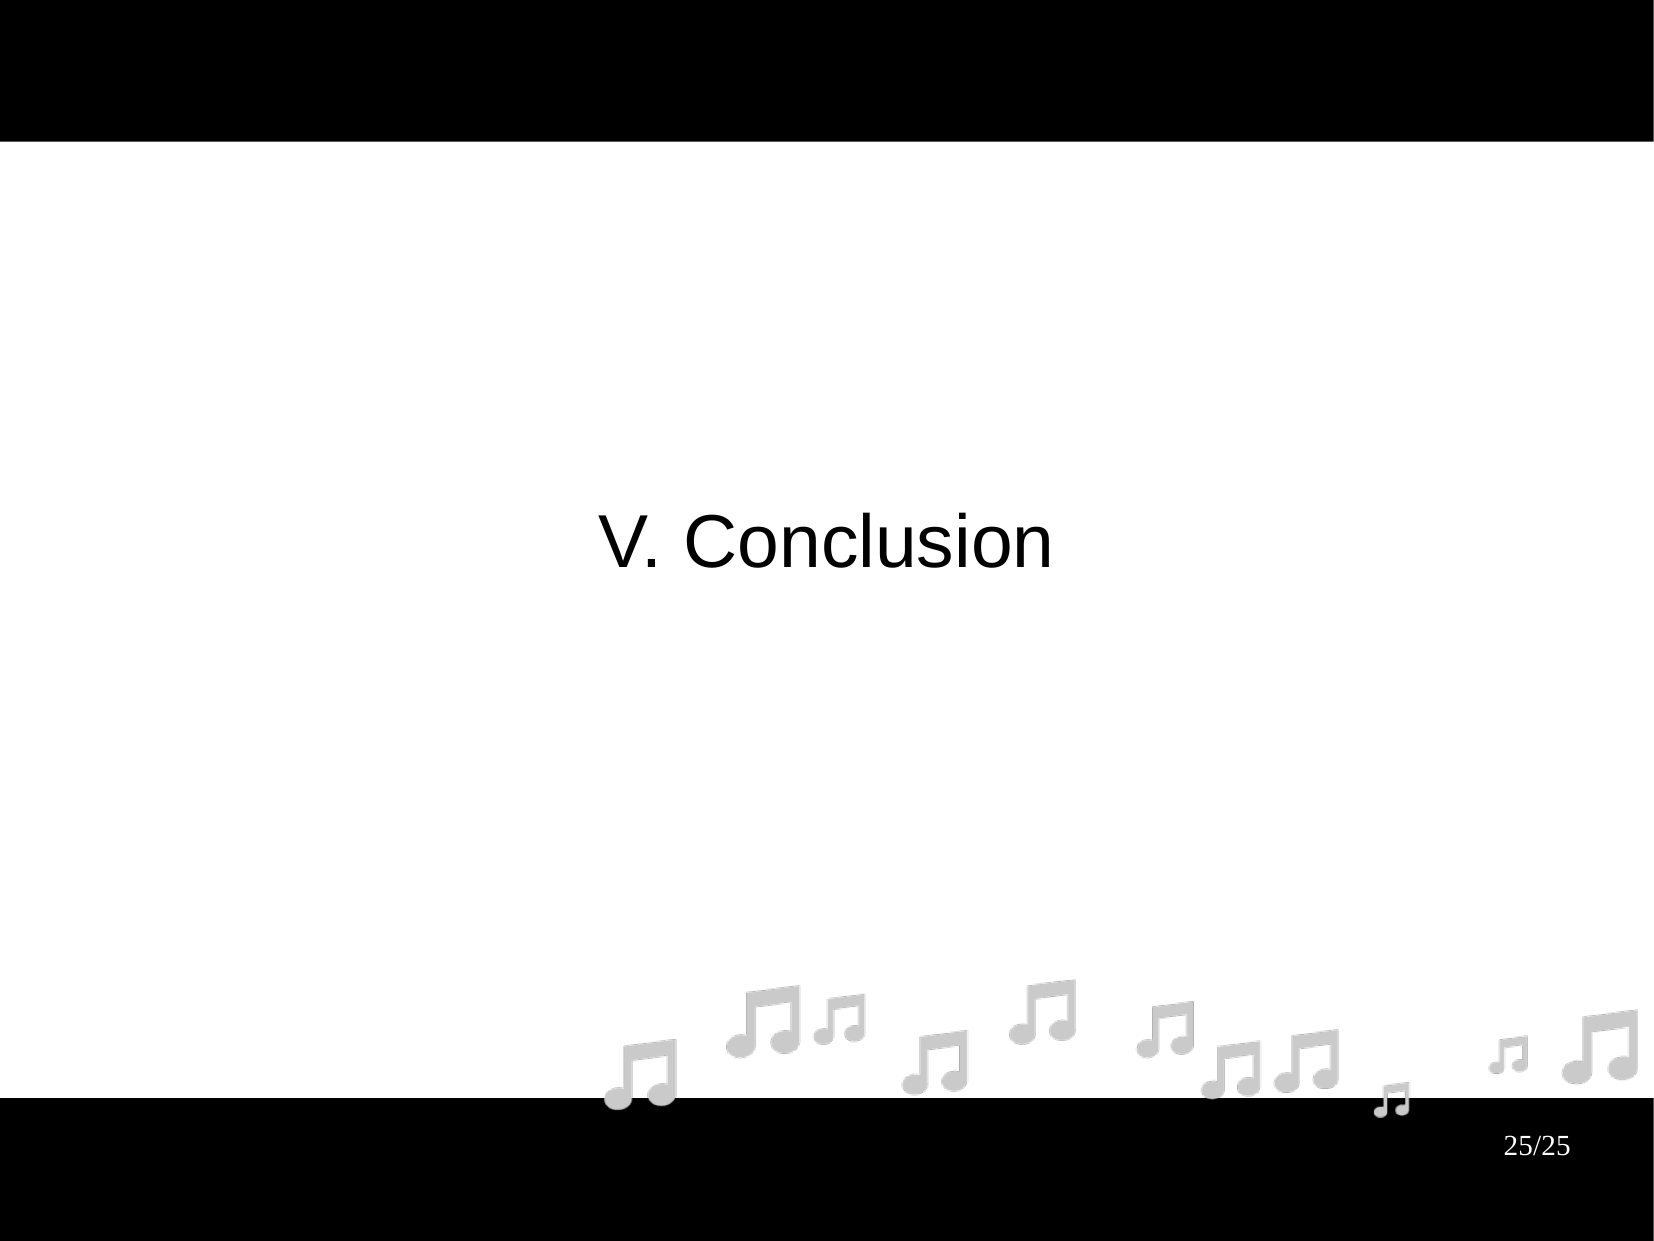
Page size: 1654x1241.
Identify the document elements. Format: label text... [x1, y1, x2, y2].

title V. Conclusion [82, 472, 1571, 612]
